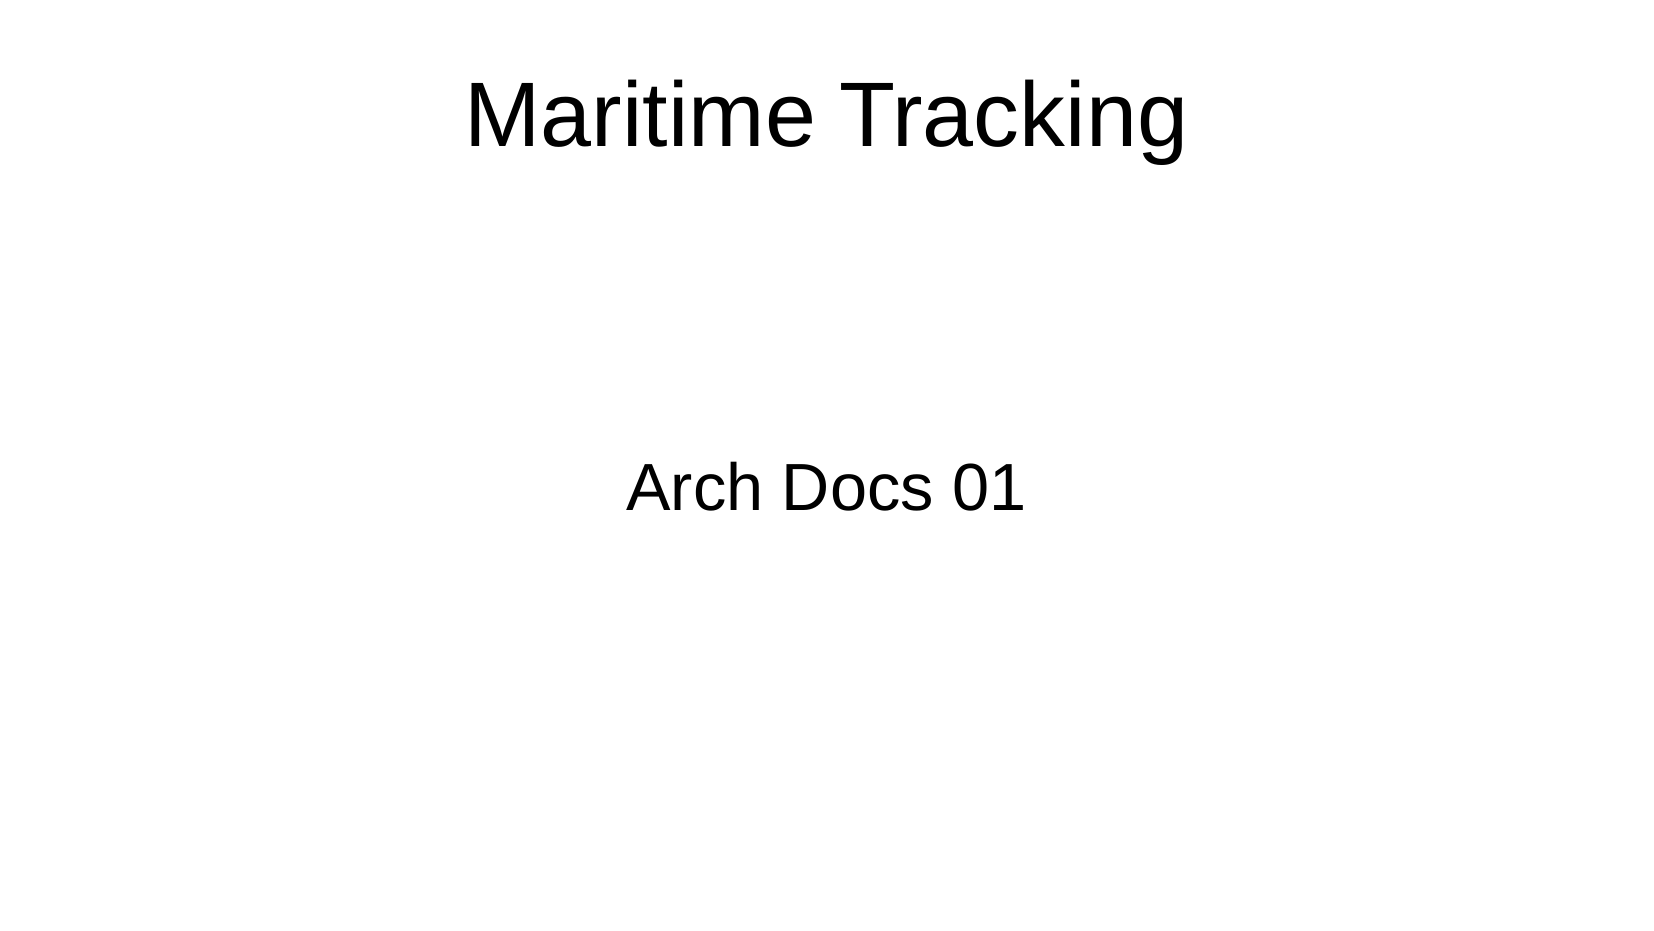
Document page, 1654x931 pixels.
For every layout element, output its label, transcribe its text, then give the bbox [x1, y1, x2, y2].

title Maritime Tracking [82, 37, 1571, 193]
subtitle Arch Docs 01 [82, 217, 1571, 758]
